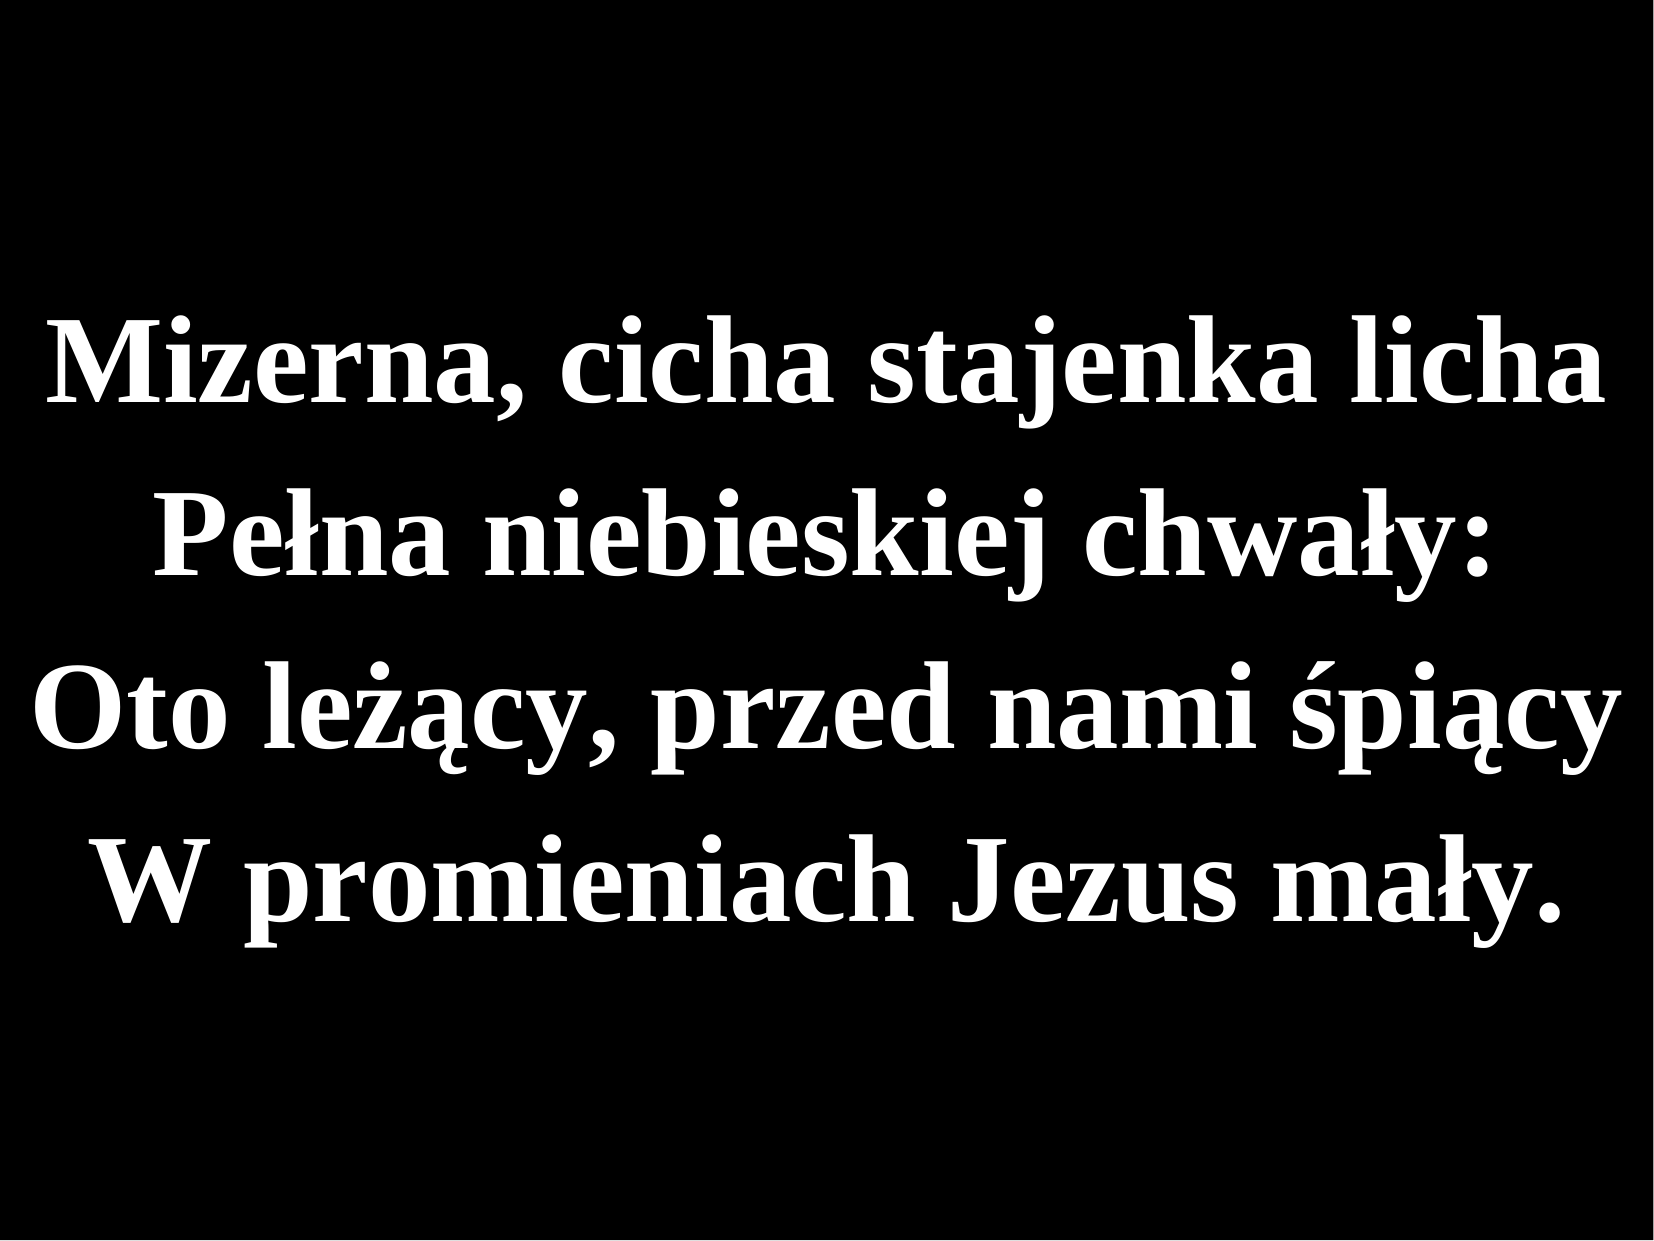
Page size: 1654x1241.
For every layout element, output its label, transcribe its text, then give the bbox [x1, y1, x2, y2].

title Mizerna, cicha stajenka licha ppp Pełna niebieskiej chwały: ppp Oto leżący, przed nami śpiący ppp W promieniach Jezus mały. [0, 0, 1654, 1241]
